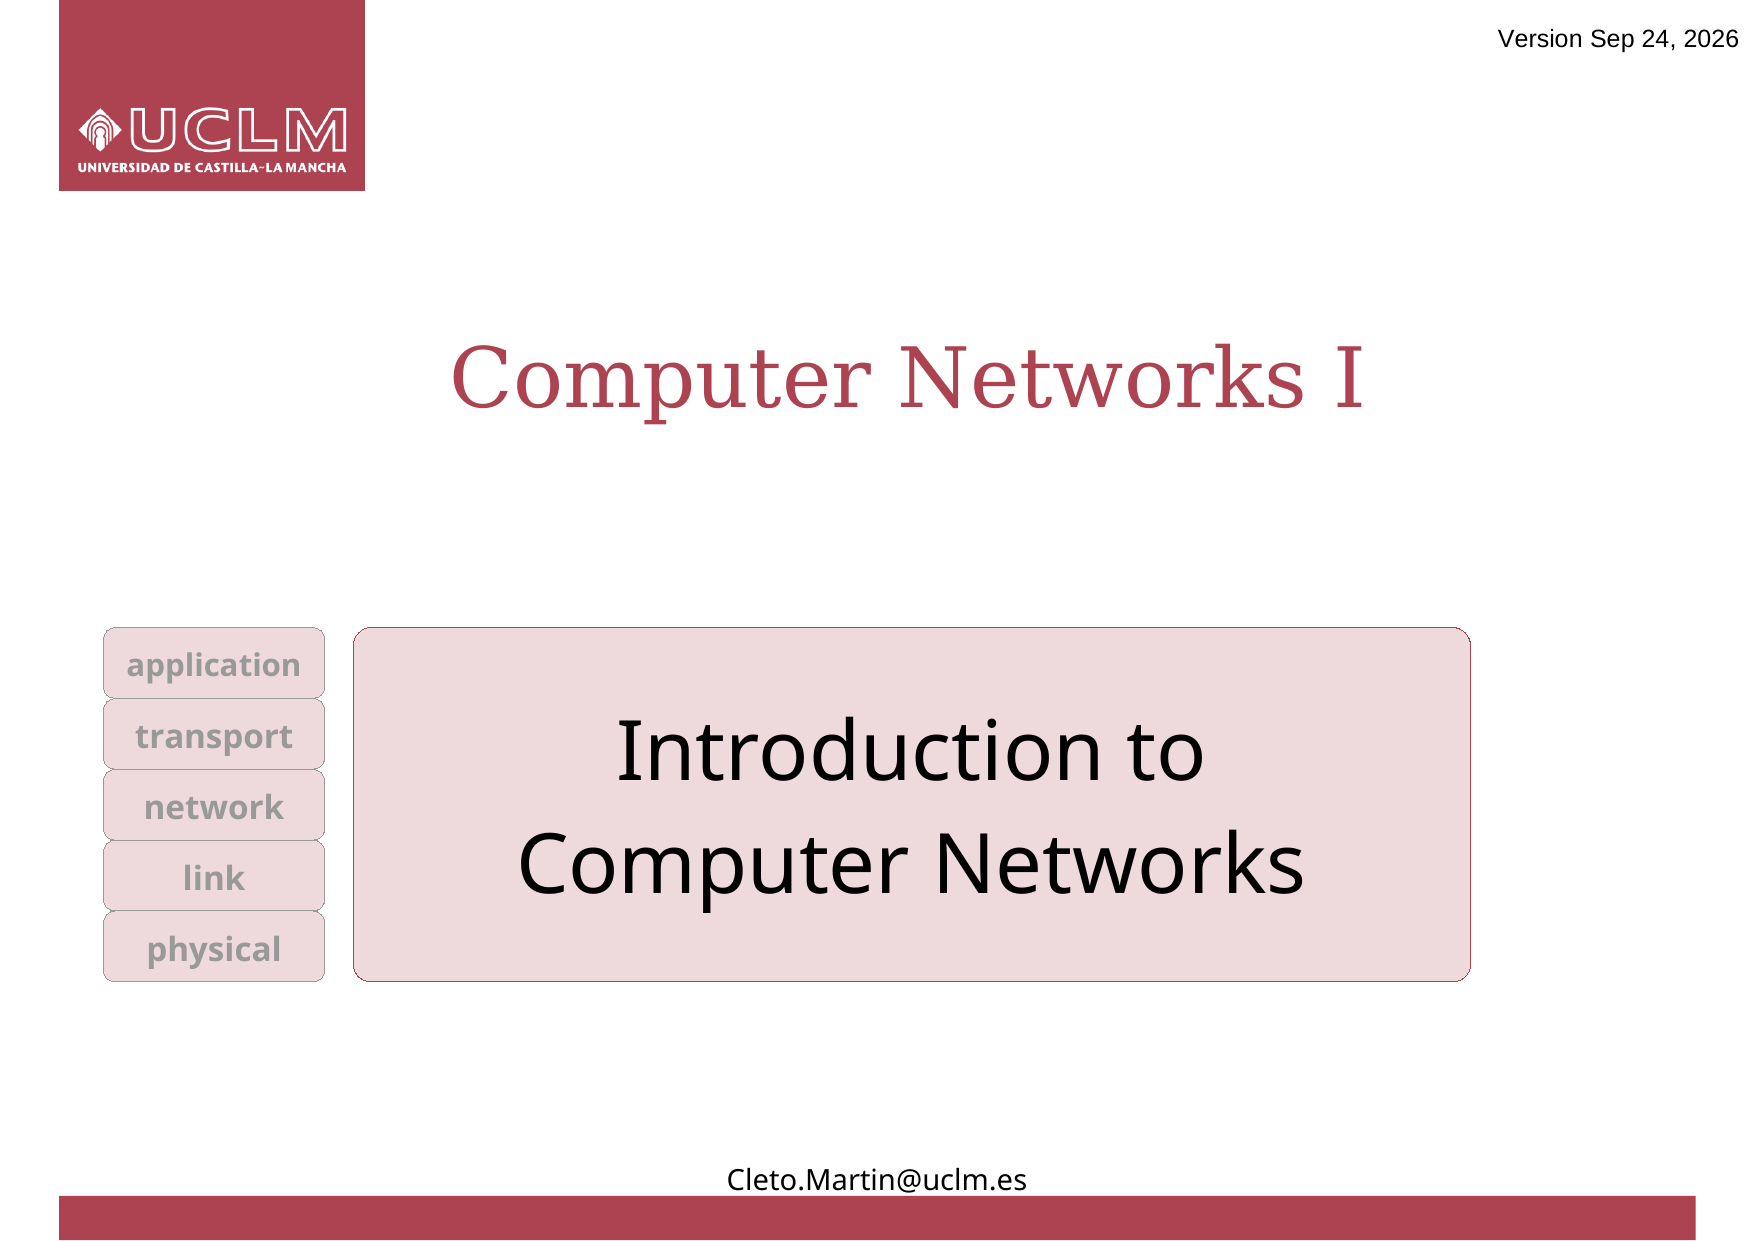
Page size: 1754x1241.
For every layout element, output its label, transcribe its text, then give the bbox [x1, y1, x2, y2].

text_box application [103, 627, 325, 698]
text_box network [103, 769, 325, 841]
picture [59, 0, 365, 191]
text_box link [103, 840, 325, 911]
text_box Cleto.Martin@uclm.es [662, 1156, 1092, 1189]
title Introduction to Computer Networks [353, 627, 1471, 982]
text_box physical [103, 910, 325, 982]
text_box transport [103, 698, 325, 769]
